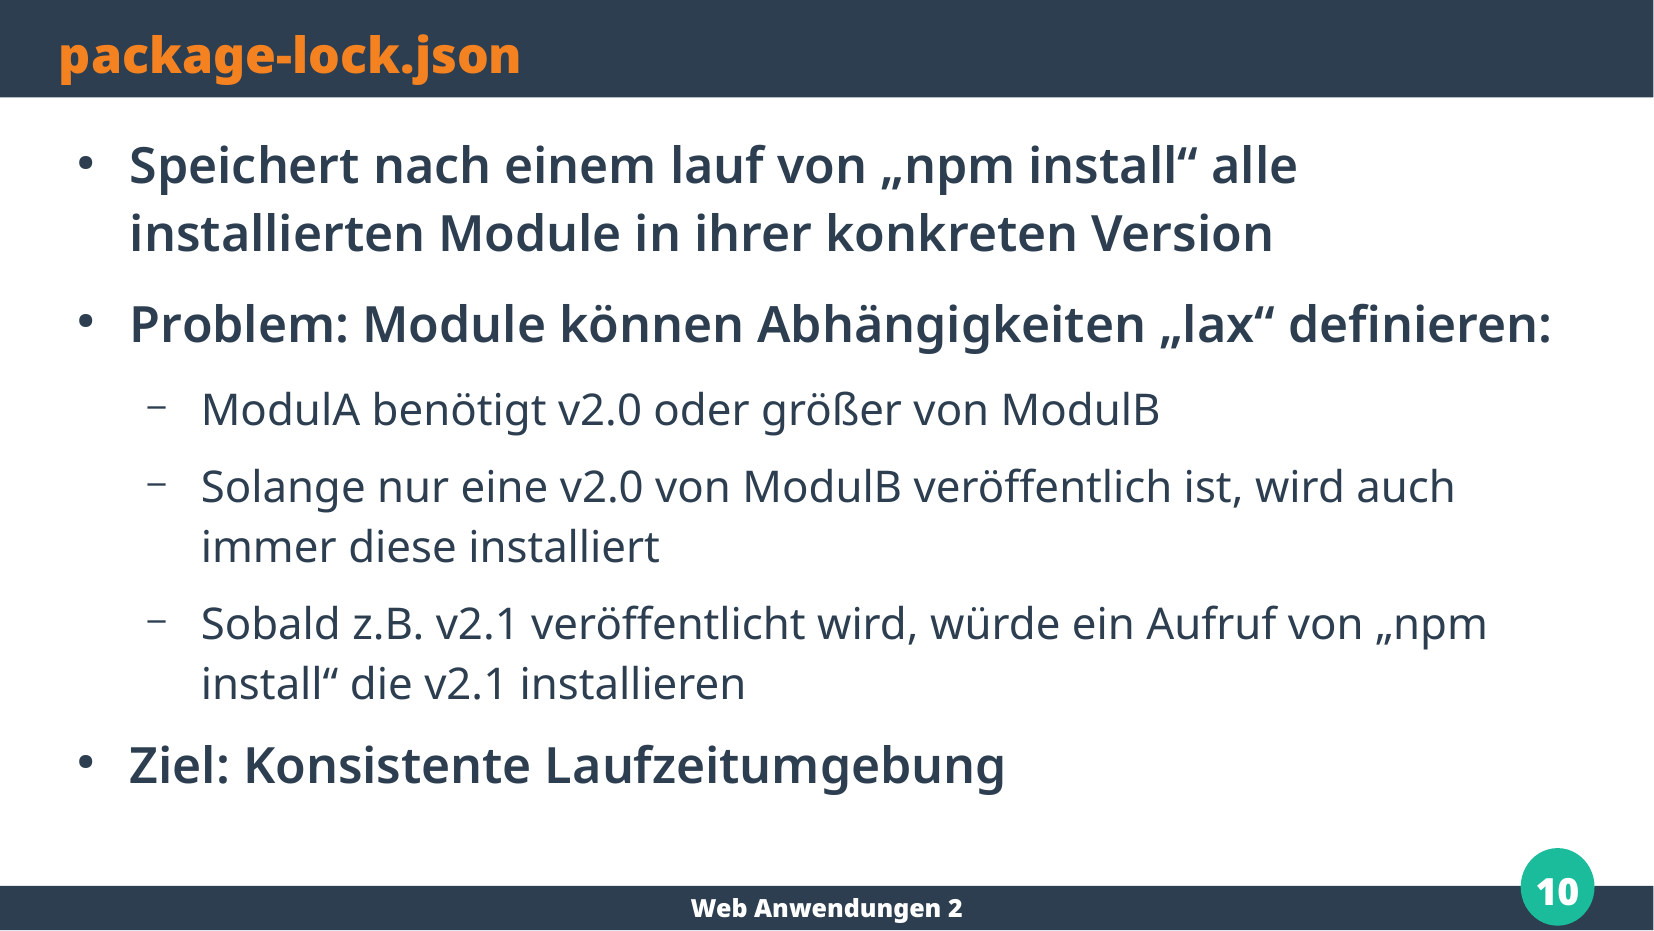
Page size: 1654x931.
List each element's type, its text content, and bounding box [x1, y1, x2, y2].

title package-lock.json [59, 8, 1595, 89]
list Speichert nach einem lauf von „npm install“ alle installierten Module in ihrer konkreten Version Problem: Module können Abhängigkeiten „lax“ definieren: ModulA benötigt v2.0 oder größer von ModulB Solange nur eine v2.0 von ModulB veröffentlich ist, wird auch immer diese installiert Sobald z.B. v2.1 veröffentlicht wird, würde ein Aufruf von „npm install“ die v2.1 installieren Ziel: Konsistente Laufzeitumgebung [59, 129, 1595, 864]
